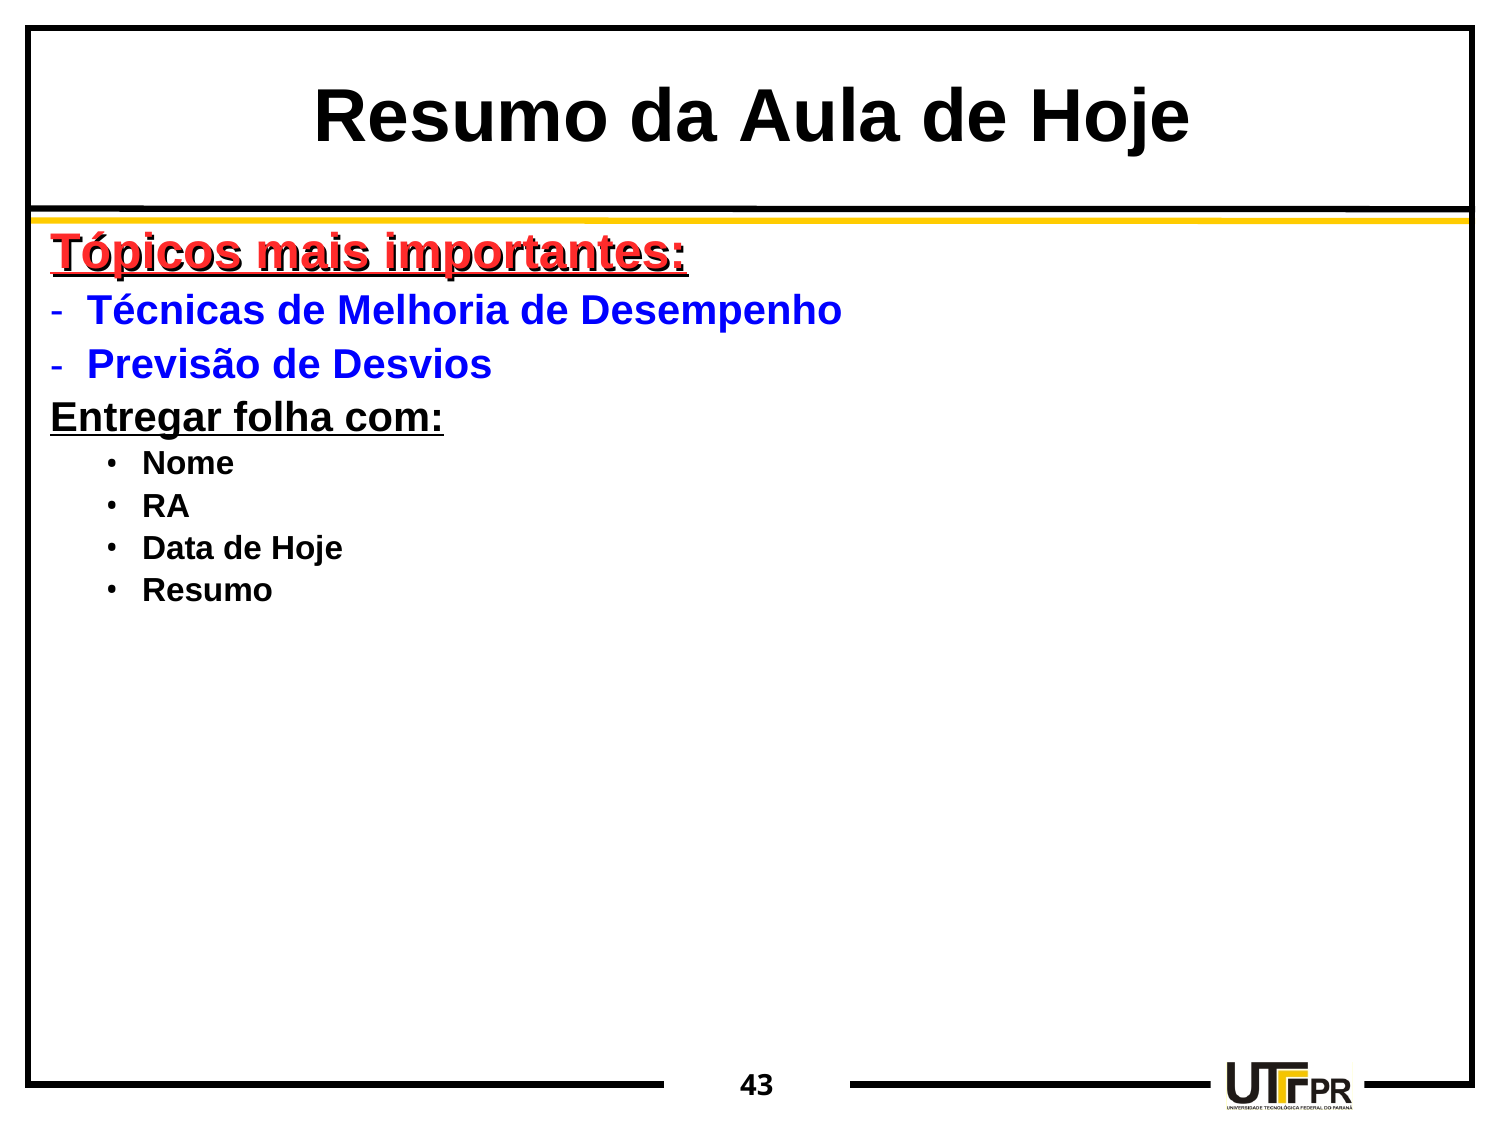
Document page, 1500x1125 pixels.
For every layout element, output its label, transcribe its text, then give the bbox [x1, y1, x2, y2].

picture [1226, 1065, 1353, 1110]
title Resumo da Aula de Hoje [29, 73, 1477, 168]
list Tópicos mais importantes: Técnicas de Melhoria de Desempenho Previsão de Desvios Entregar folha com: Nome RA Data de Hoje Resumo [35, 225, 1471, 1065]
